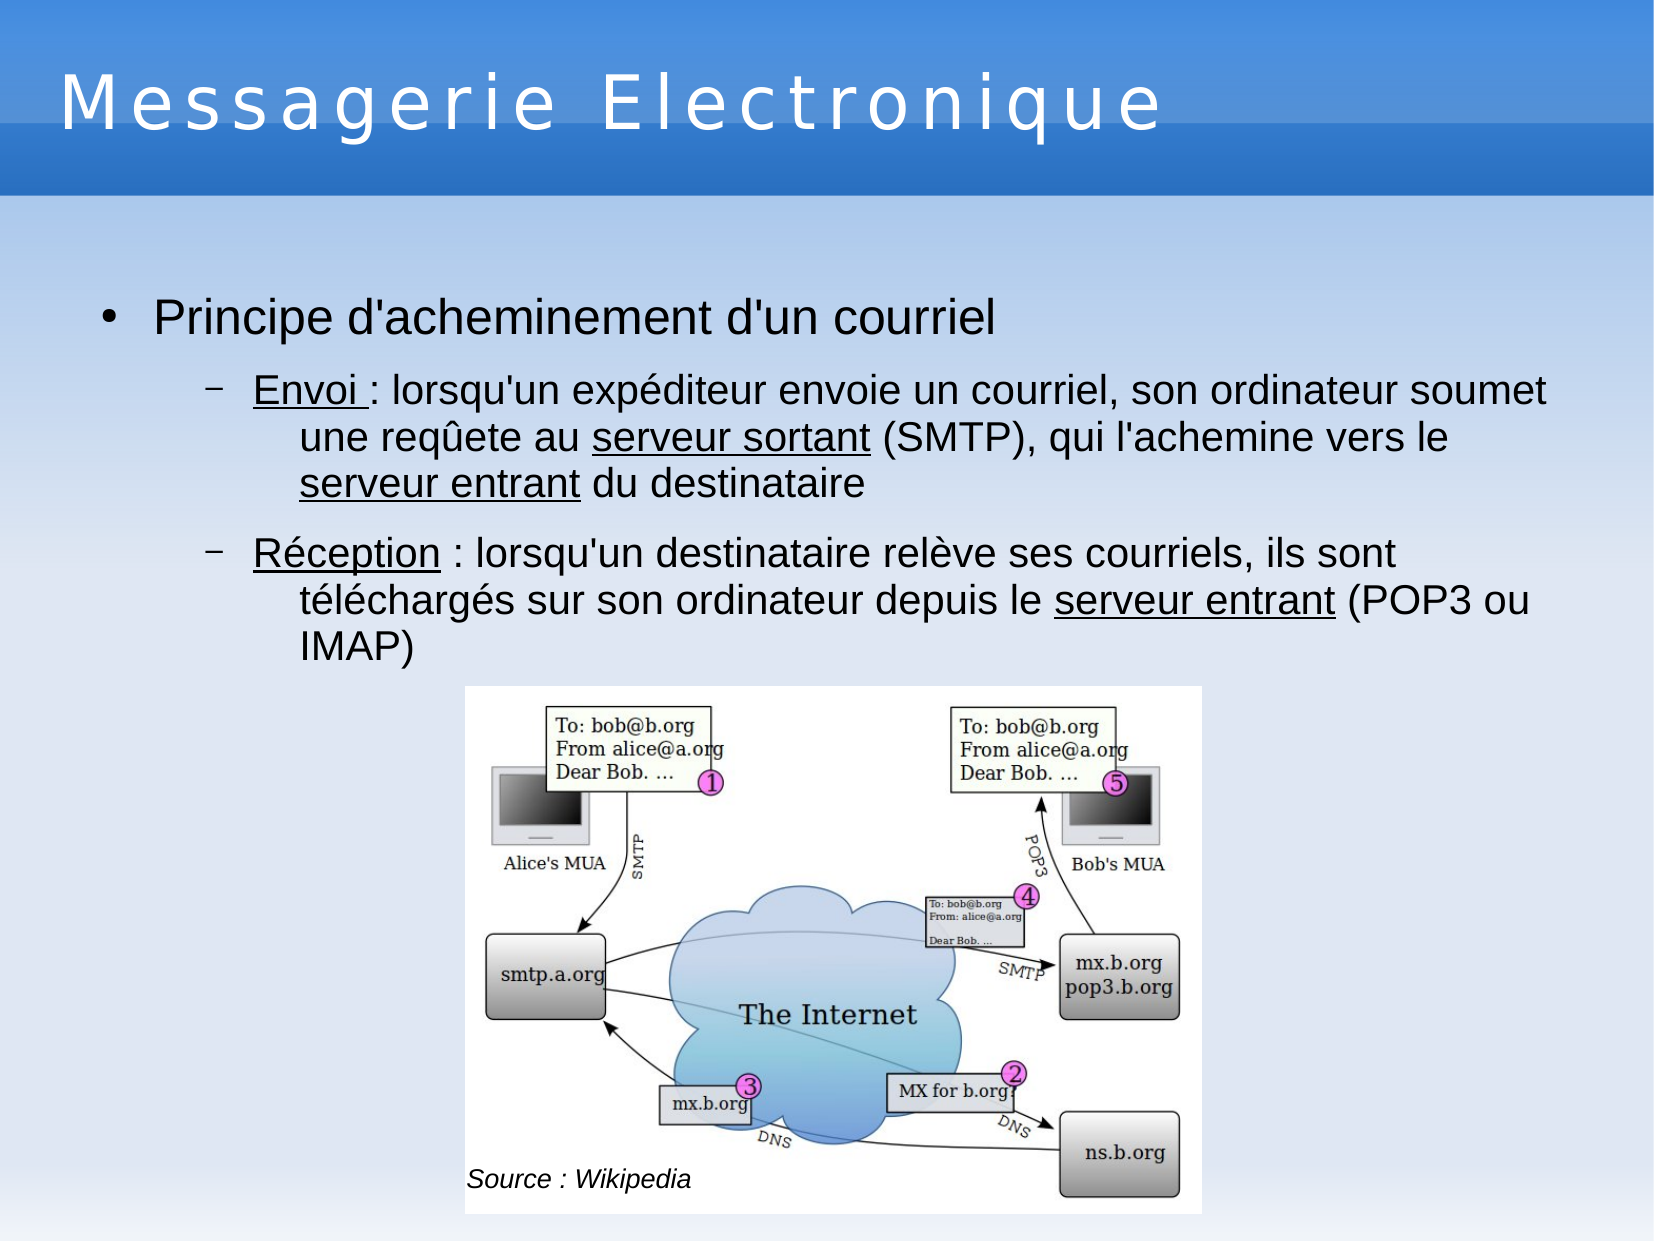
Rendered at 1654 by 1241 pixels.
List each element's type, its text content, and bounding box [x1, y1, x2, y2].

text_box Source : Wikipedia [451, 1156, 798, 1206]
list Principe d'acheminement d'un courriel Envoi : lorsqu'un expéditeur envoie un courriel, son ordinateur soumet une reqûete au serveur sortant (SMTP), qui l'achemine vers le serveur entrant du destinataire Réception : lorsqu'un destinataire relève ses courriels, ils sont téléchargés sur son ordinateur depuis le serveur entrant (POP3 ou IMAP) [82, 289, 1571, 1018]
title Messagerie Electronique [59, 29, 1270, 178]
picture [0, 0, 1654, 1241]
